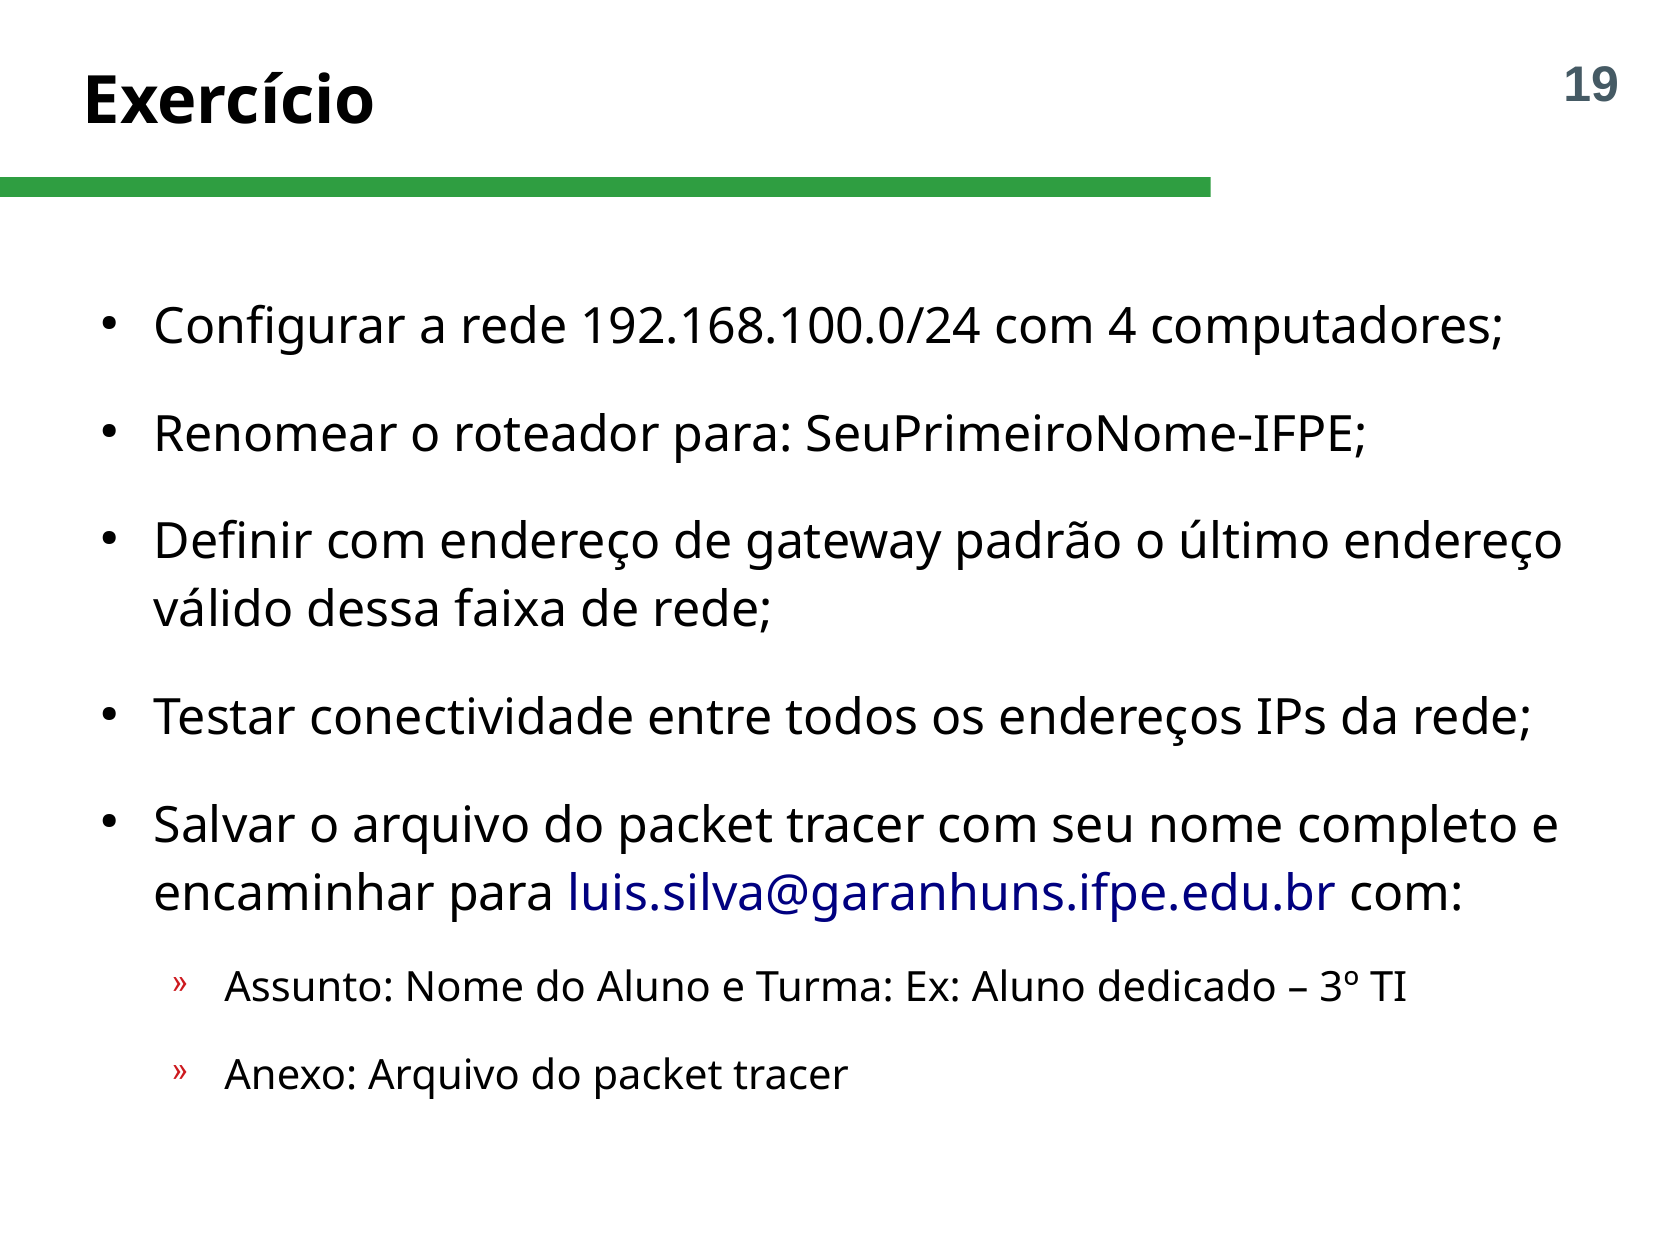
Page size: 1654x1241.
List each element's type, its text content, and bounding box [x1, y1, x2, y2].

title Exercício [82, 0, 1152, 202]
list Configurar a rede 192.168.100.0/24 com 4 computadores; Renomear o roteador para: SeuPrimeiroNome-IFPE; Definir com endereço de gateway padrão o último endereço válido dessa faixa de rede; Testar conectividade entre todos os endereços IPs da rede; Salvar o arquivo do packet tracer com seu nome completo e encaminhar para luis.silva@garanhuns.ifpe.edu.br com: Assunto: Nome do Aluno e Turma: Ex: Aluno dedicado – 3º TI Anexo: Arquivo do packet tracer [82, 290, 1571, 1182]
